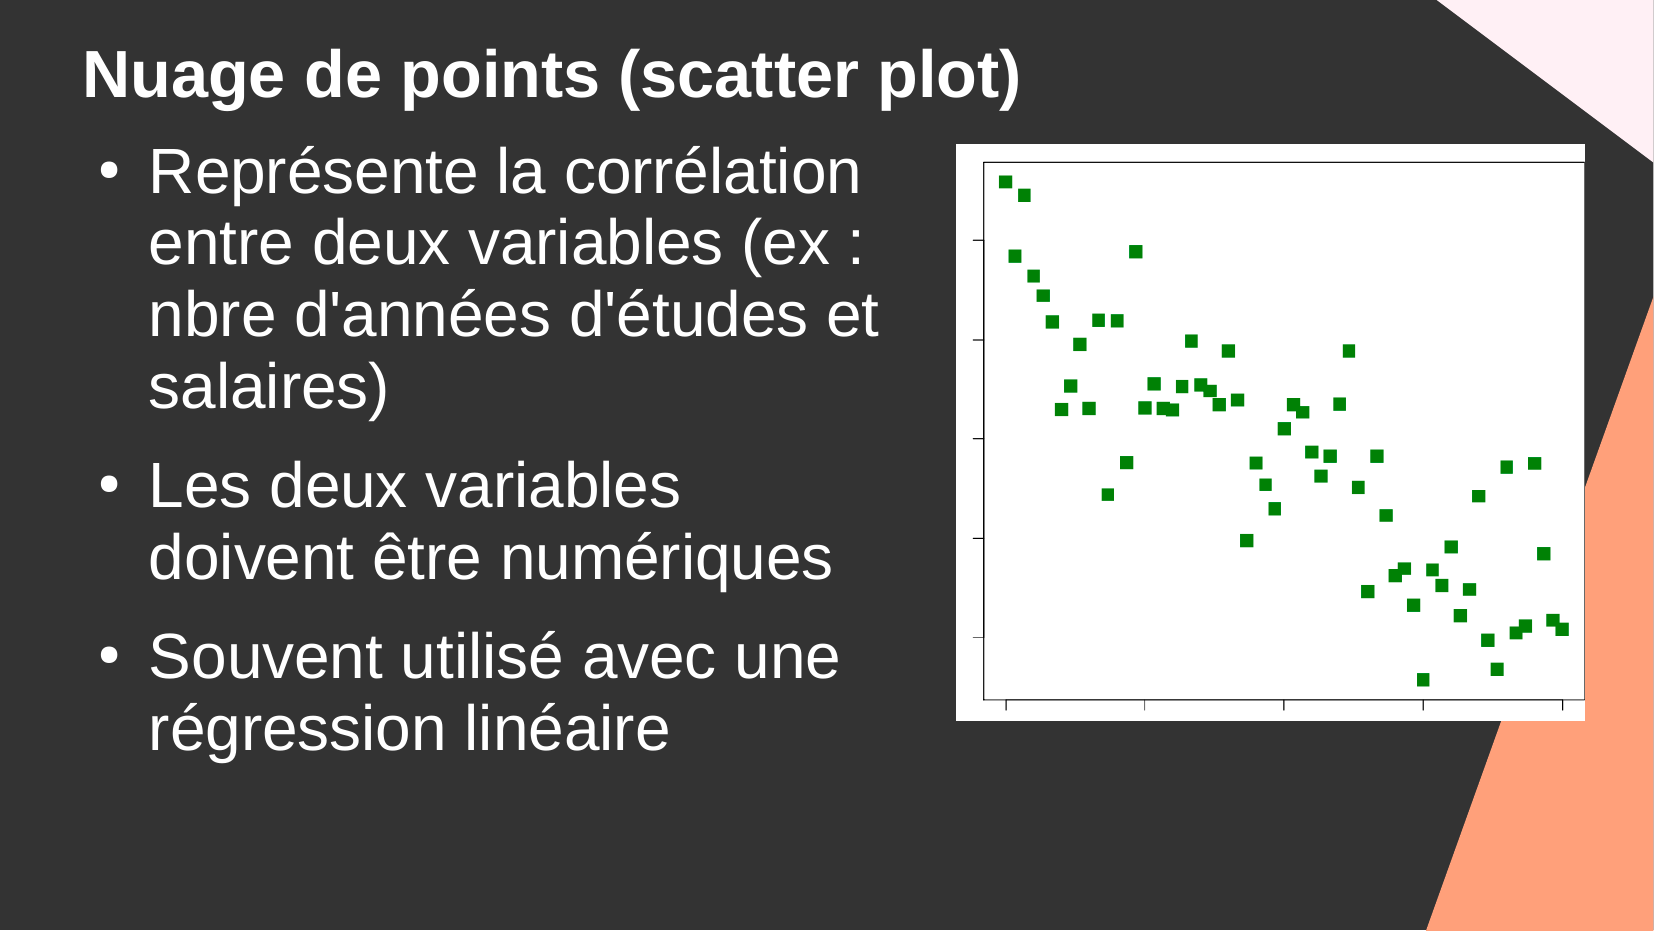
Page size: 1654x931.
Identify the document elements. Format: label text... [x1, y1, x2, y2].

title Nuage de points (scatter plot) [82, 37, 1571, 115]
picture [956, 144, 1585, 721]
text_box [1425, 295, 1654, 931]
list Représente la corrélation entre deux variables (ex : nbre d'années d'études et salaires) Les deux variables doivent être numériques Souvent utilisé avec une régression linéaire [80, 135, 886, 815]
text_box [1436, 0, 1654, 163]
